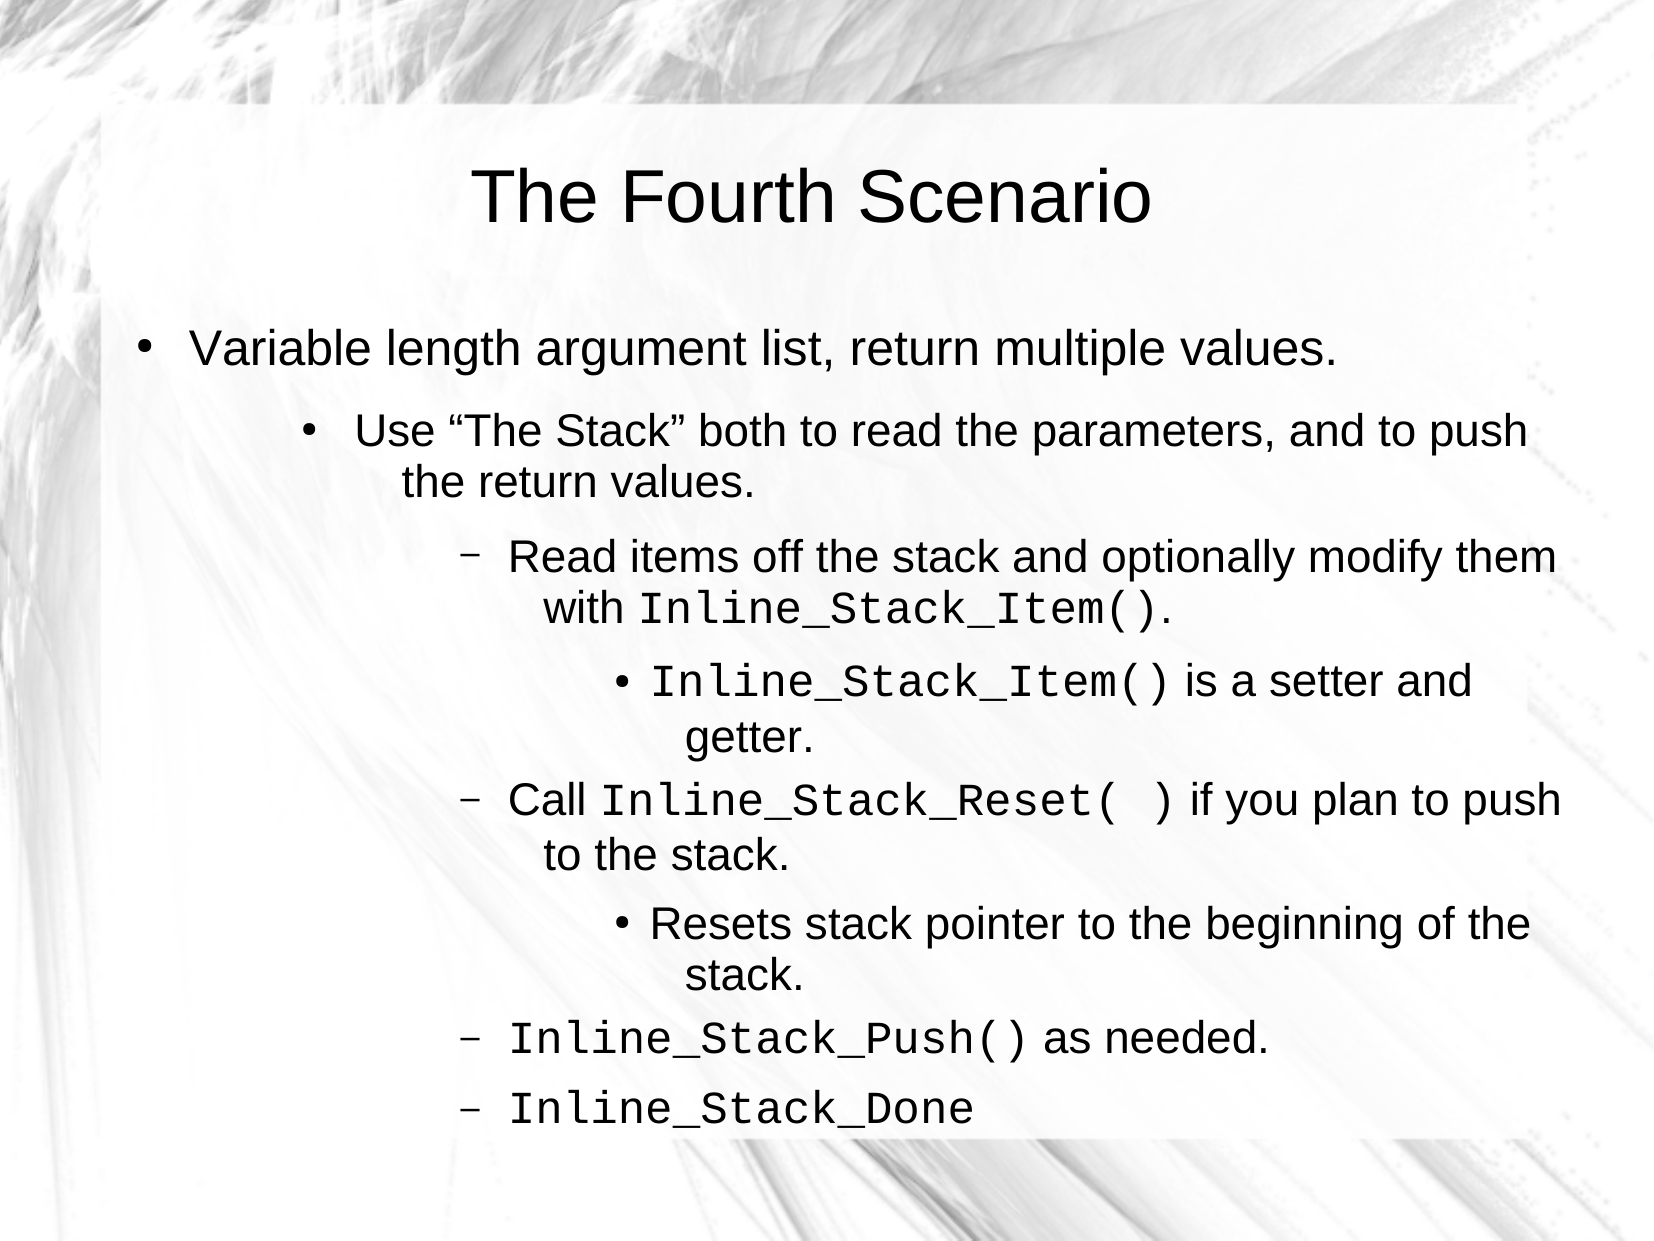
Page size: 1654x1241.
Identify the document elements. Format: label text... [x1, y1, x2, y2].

list Variable length argument list, return multiple values. Use “The Stack” both to read the parameters, and to push the return values. Read items off the stack and optionally modify them with Inline_Stack_Item(). Inline_Stack_Item() is a setter and getter. Call Inline_Stack_Reset( ) if you plan to push to the stack. Resets stack pointer to the beginning of the stack. Inline_Stack_Push() as needed. Inline_Stack_Done [118, 319, 1571, 1139]
title The Fourth Scenario [118, 112, 1506, 281]
picture [0, 0, 1654, 1241]
